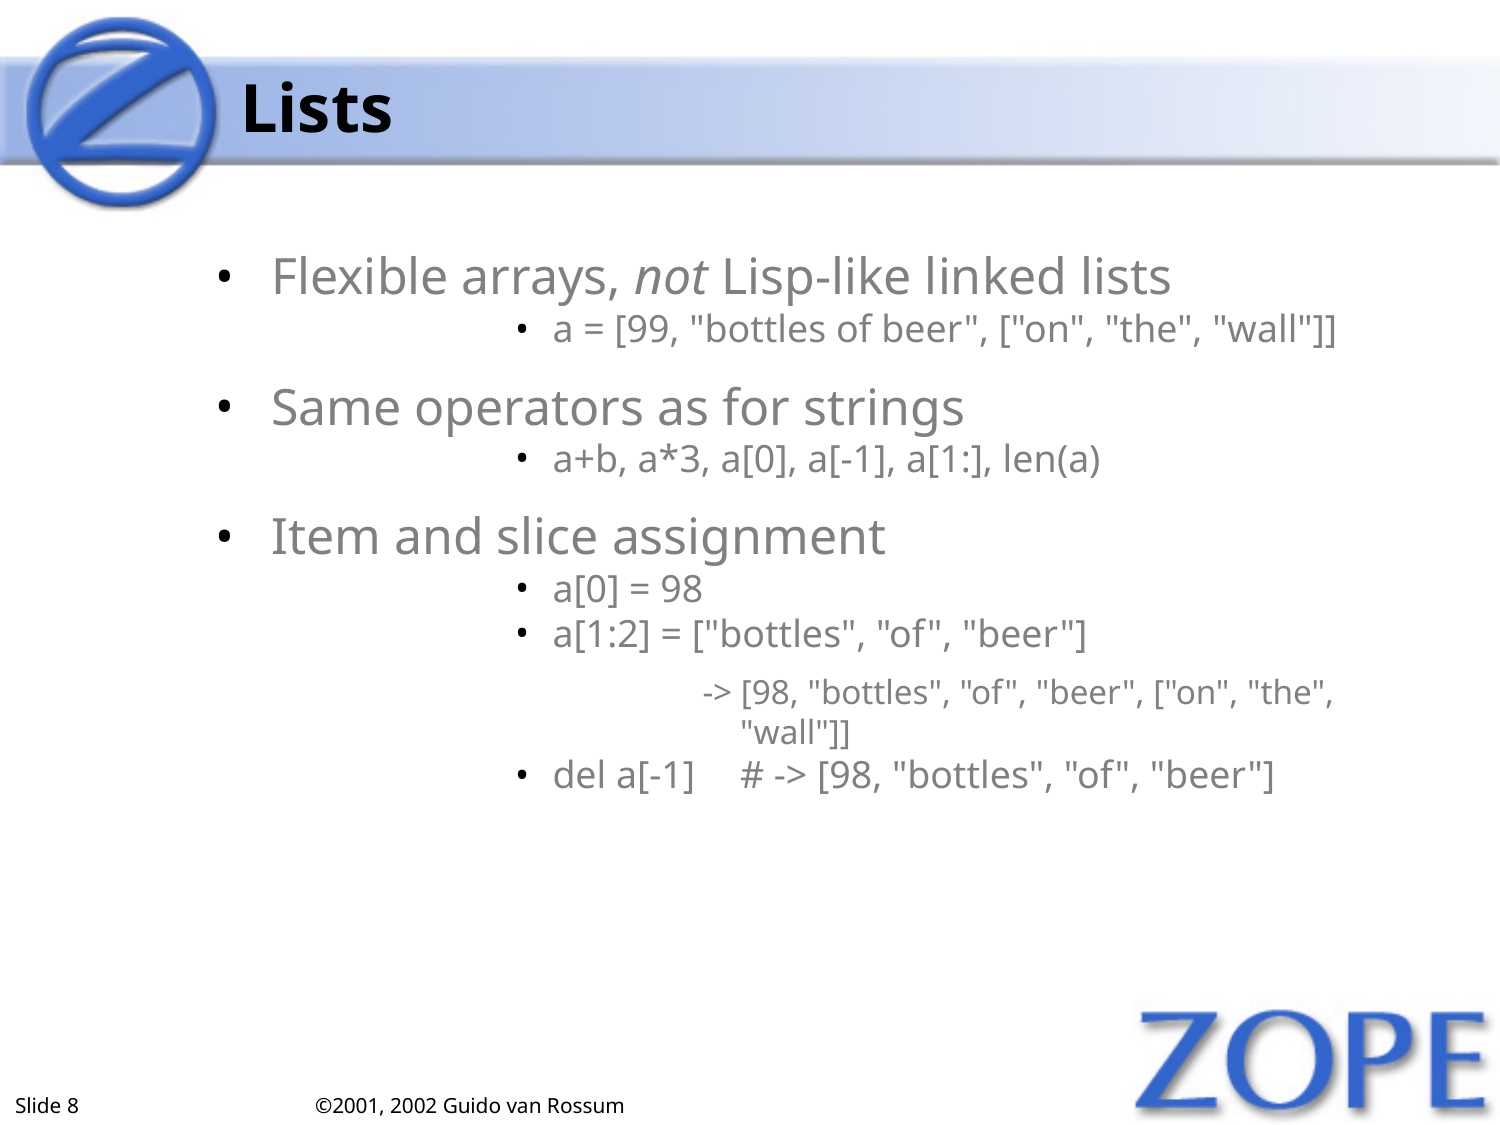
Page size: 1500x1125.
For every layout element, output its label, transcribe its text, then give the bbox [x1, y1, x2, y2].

list Flexible arrays, not Lisp-like linked lists a = [99, "bottles of beer", ["on", "the", "wall"]] Same operators as for strings a+b, a*3, a[0], a[-1], a[1:], len(a) Item and slice assignment a[0] = 98 a[1:2] = ["bottles", "of", "beer"] -> [98, "bottles", "of", "beer", ["on", "the", "wall"]] del a[-1] # -> [98, "bottles", "of", "beer"] [200, 237, 1388, 1001]
title Lists [225, 50, 1467, 163]
